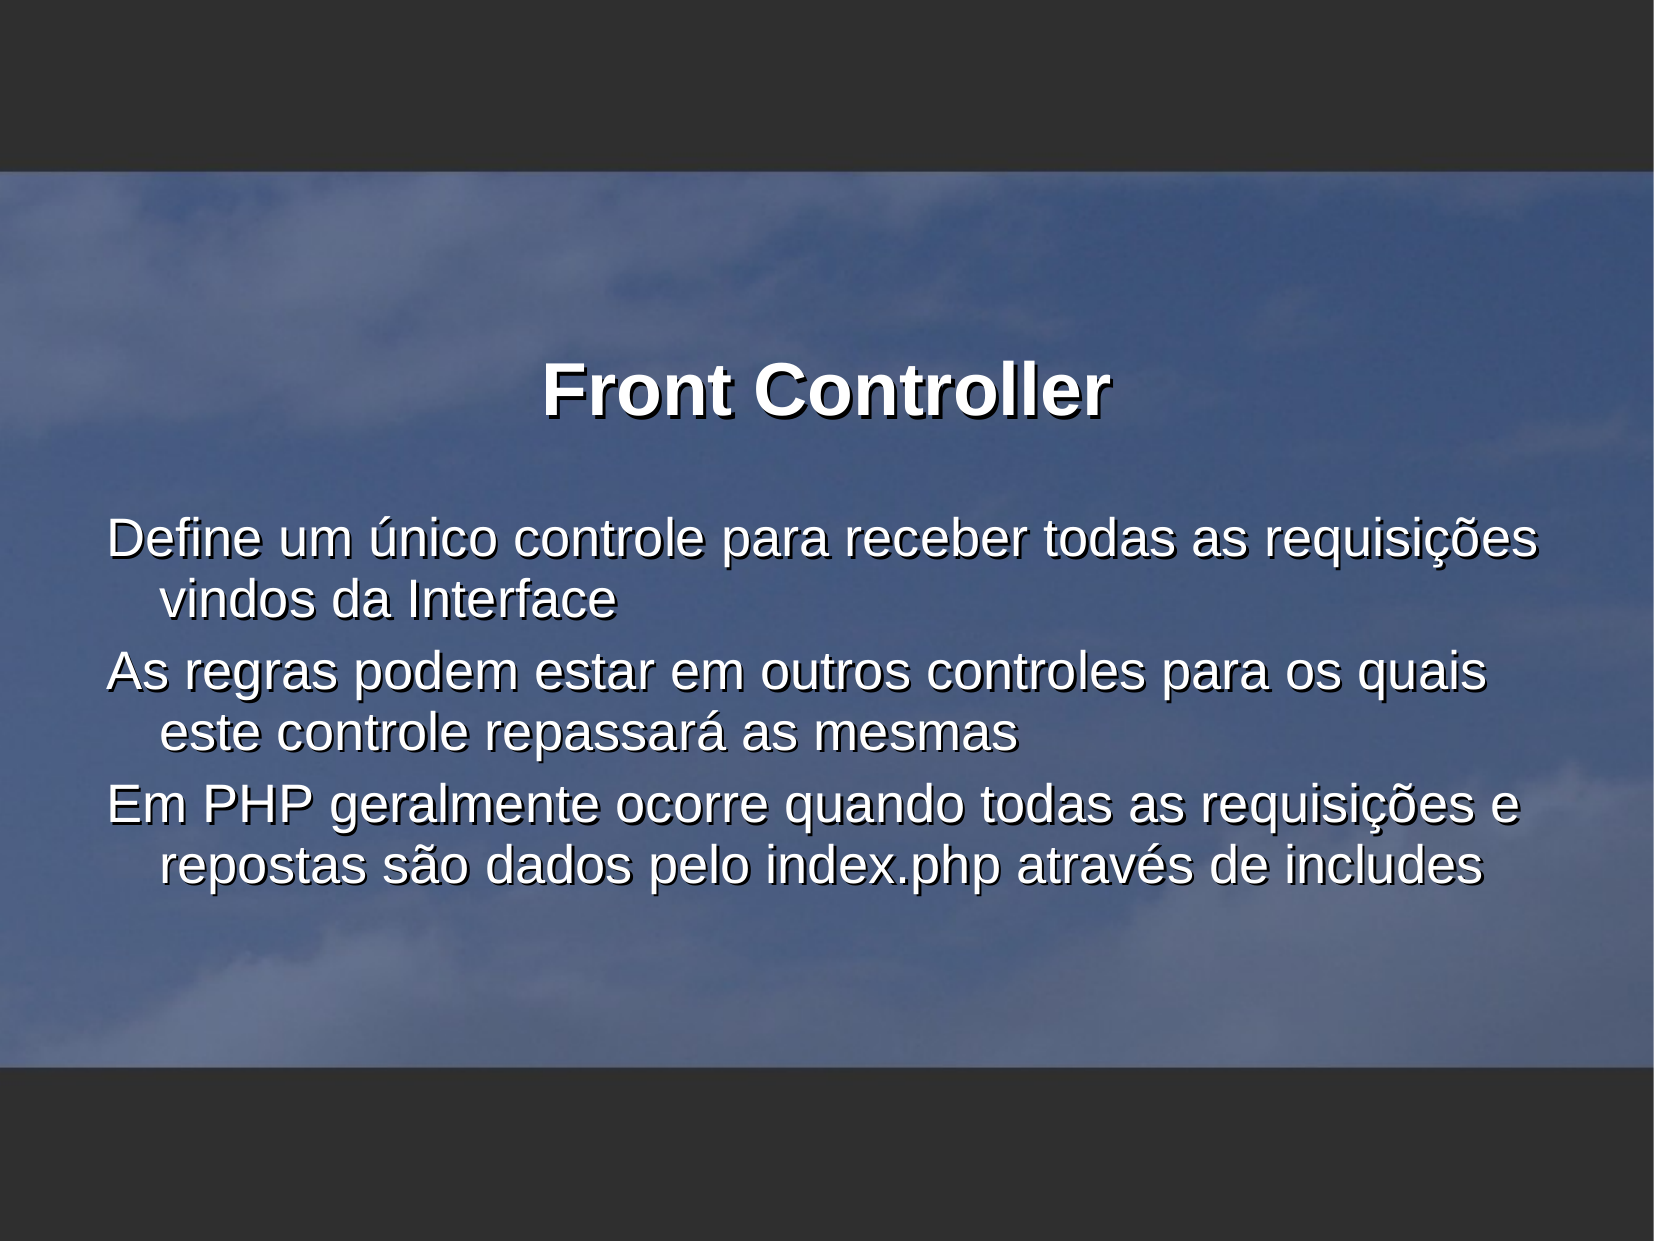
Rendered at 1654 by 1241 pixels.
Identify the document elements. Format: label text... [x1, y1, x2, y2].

list Define um único controle para receber todas as requisições vindos da Interface As regras podem estar em outros controles para os quais este controle repassará as mesmas Em PHP geralmente ocorre quando todas as requisições e repostas são dados pelo index.php através de includes [88, 507, 1565, 895]
title Front Controller [88, 308, 1565, 471]
picture [0, 0, 1654, 1241]
